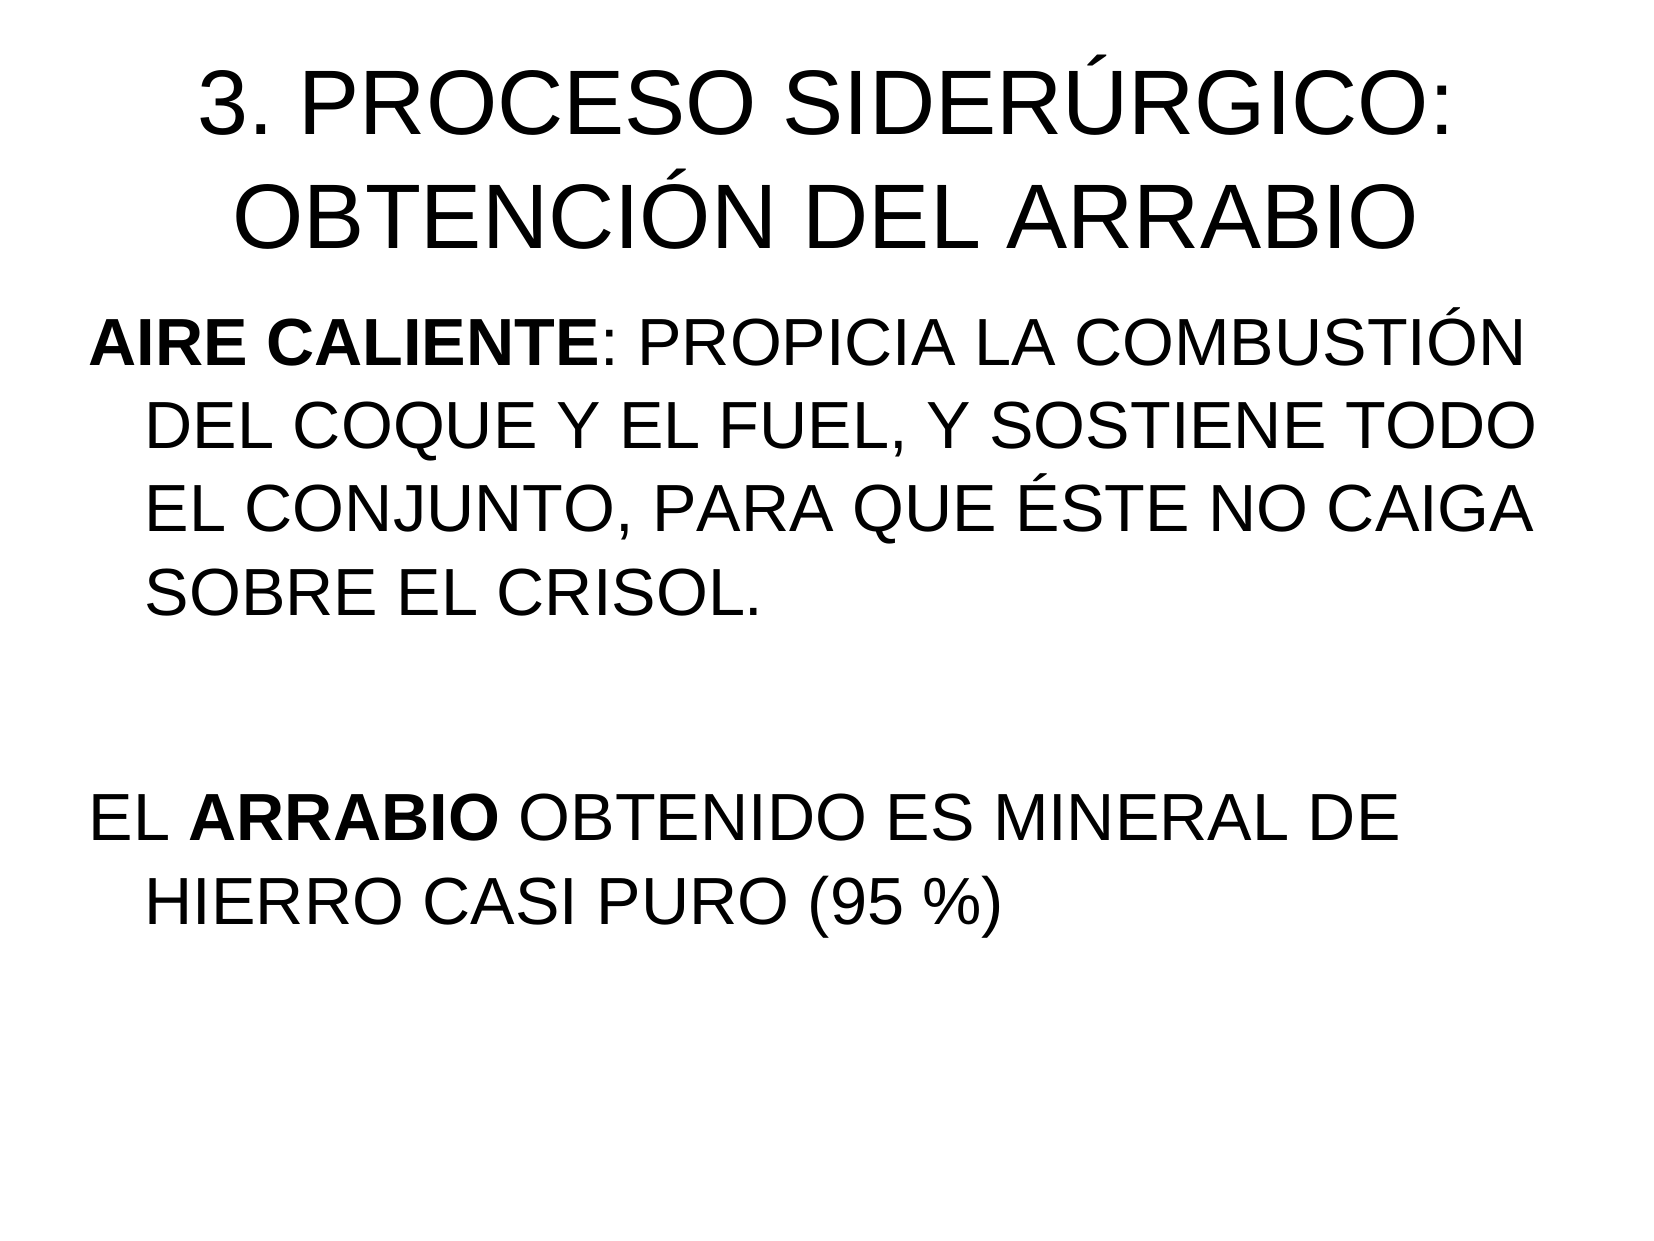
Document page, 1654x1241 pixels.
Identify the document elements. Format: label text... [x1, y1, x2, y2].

title 3. PROCESO SIDERÚRGICO: OBTENCIÓN DEL ARRABIO [82, 38, 1571, 268]
list AIRE CALIENTE: PROPICIA LA COMBUSTIÓN DEL COQUE Y EL FUEL, Y SOSTIENE TODO EL CONJUNTO, PARA QUE ÉSTE NO CAIGA SOBRE EL CRISOL. EL ARRABIO OBTENIDO ES MINERAL DE HIERRO CASI PURO (95 %) [88, 295, 1577, 1114]
